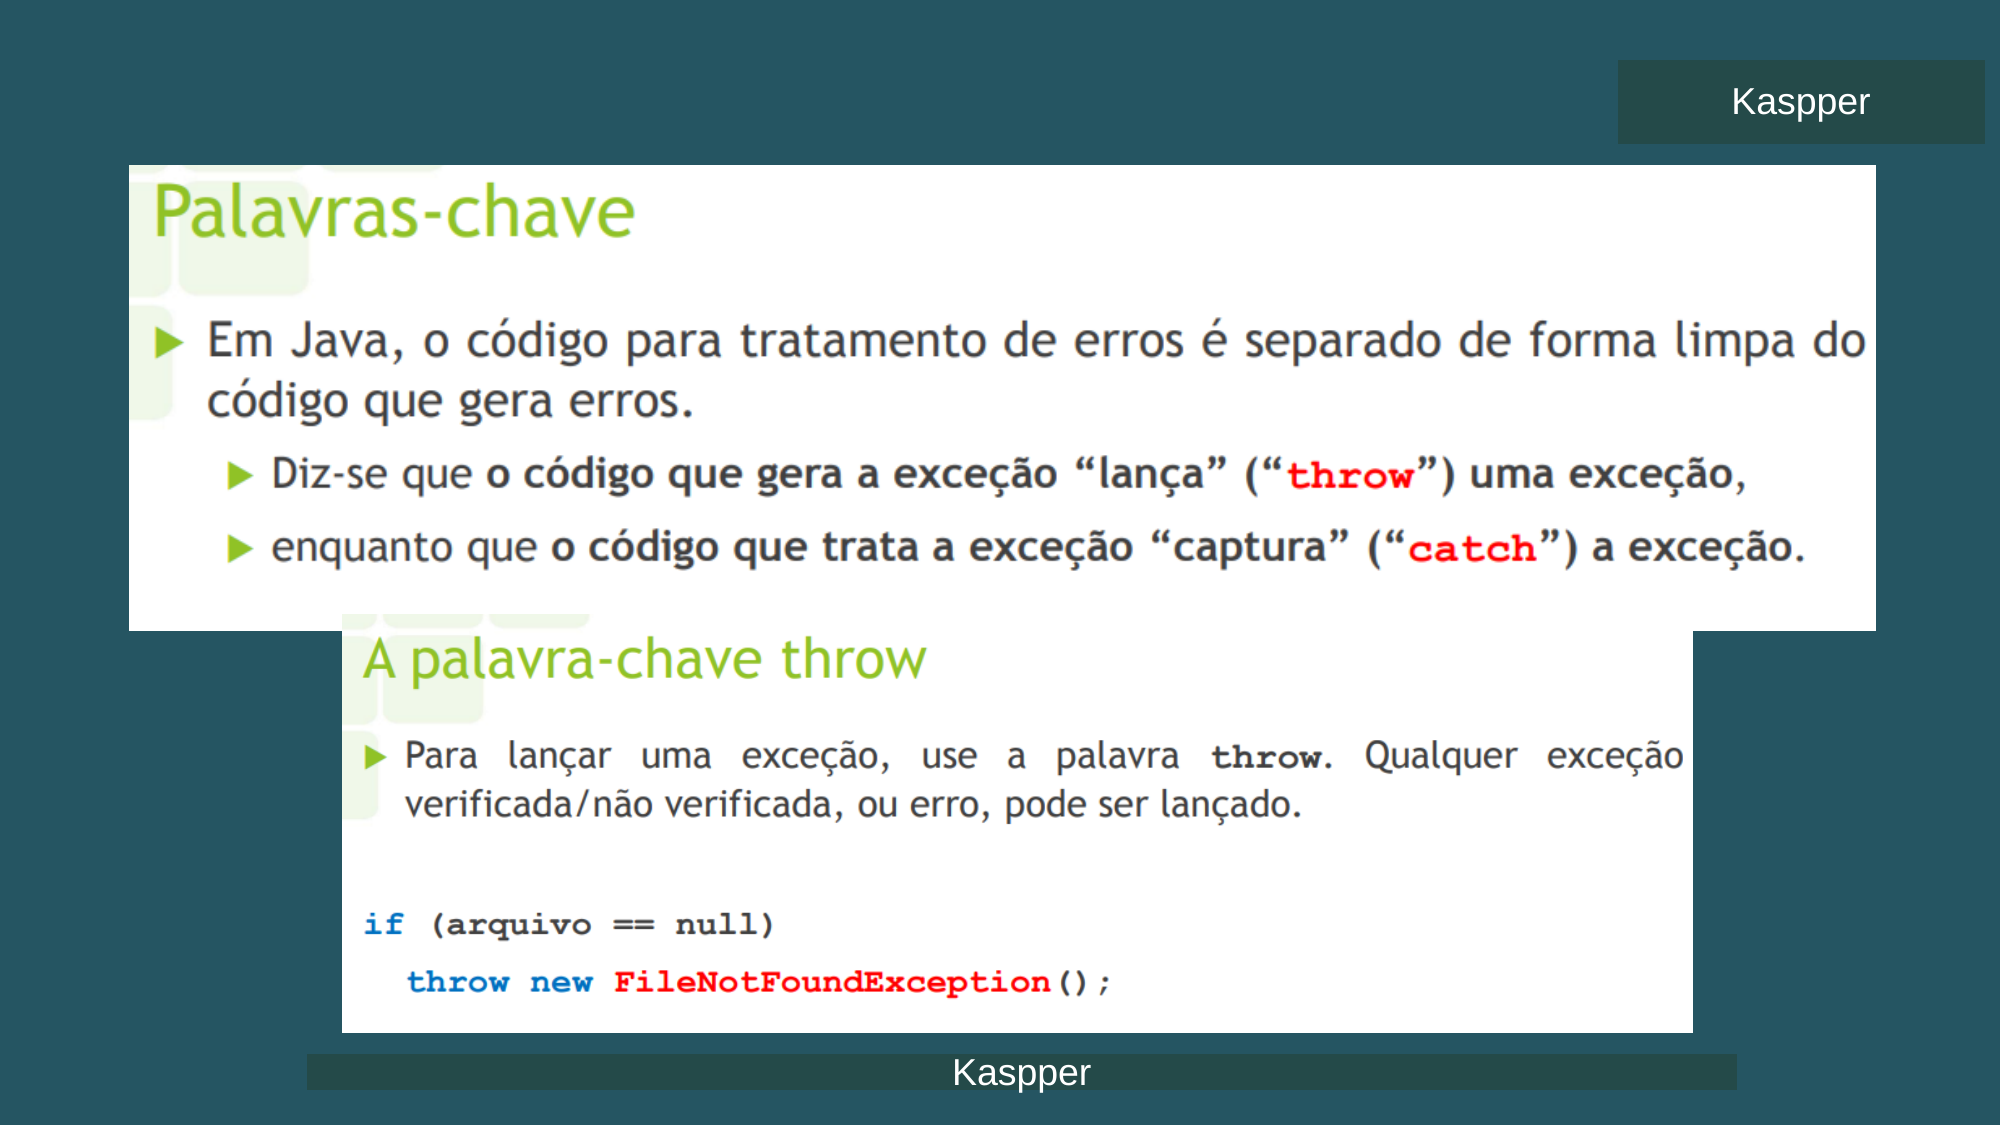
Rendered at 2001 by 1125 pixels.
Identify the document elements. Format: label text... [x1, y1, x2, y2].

picture [129, 165, 1876, 1033]
text_box Kaspper [1022, 1067, 1032, 1083]
text_box Kaspper [1043, 1067, 1053, 1083]
text_box Kaspper [1618, 60, 1985, 144]
text_box Kaspper [307, 1054, 1737, 1090]
